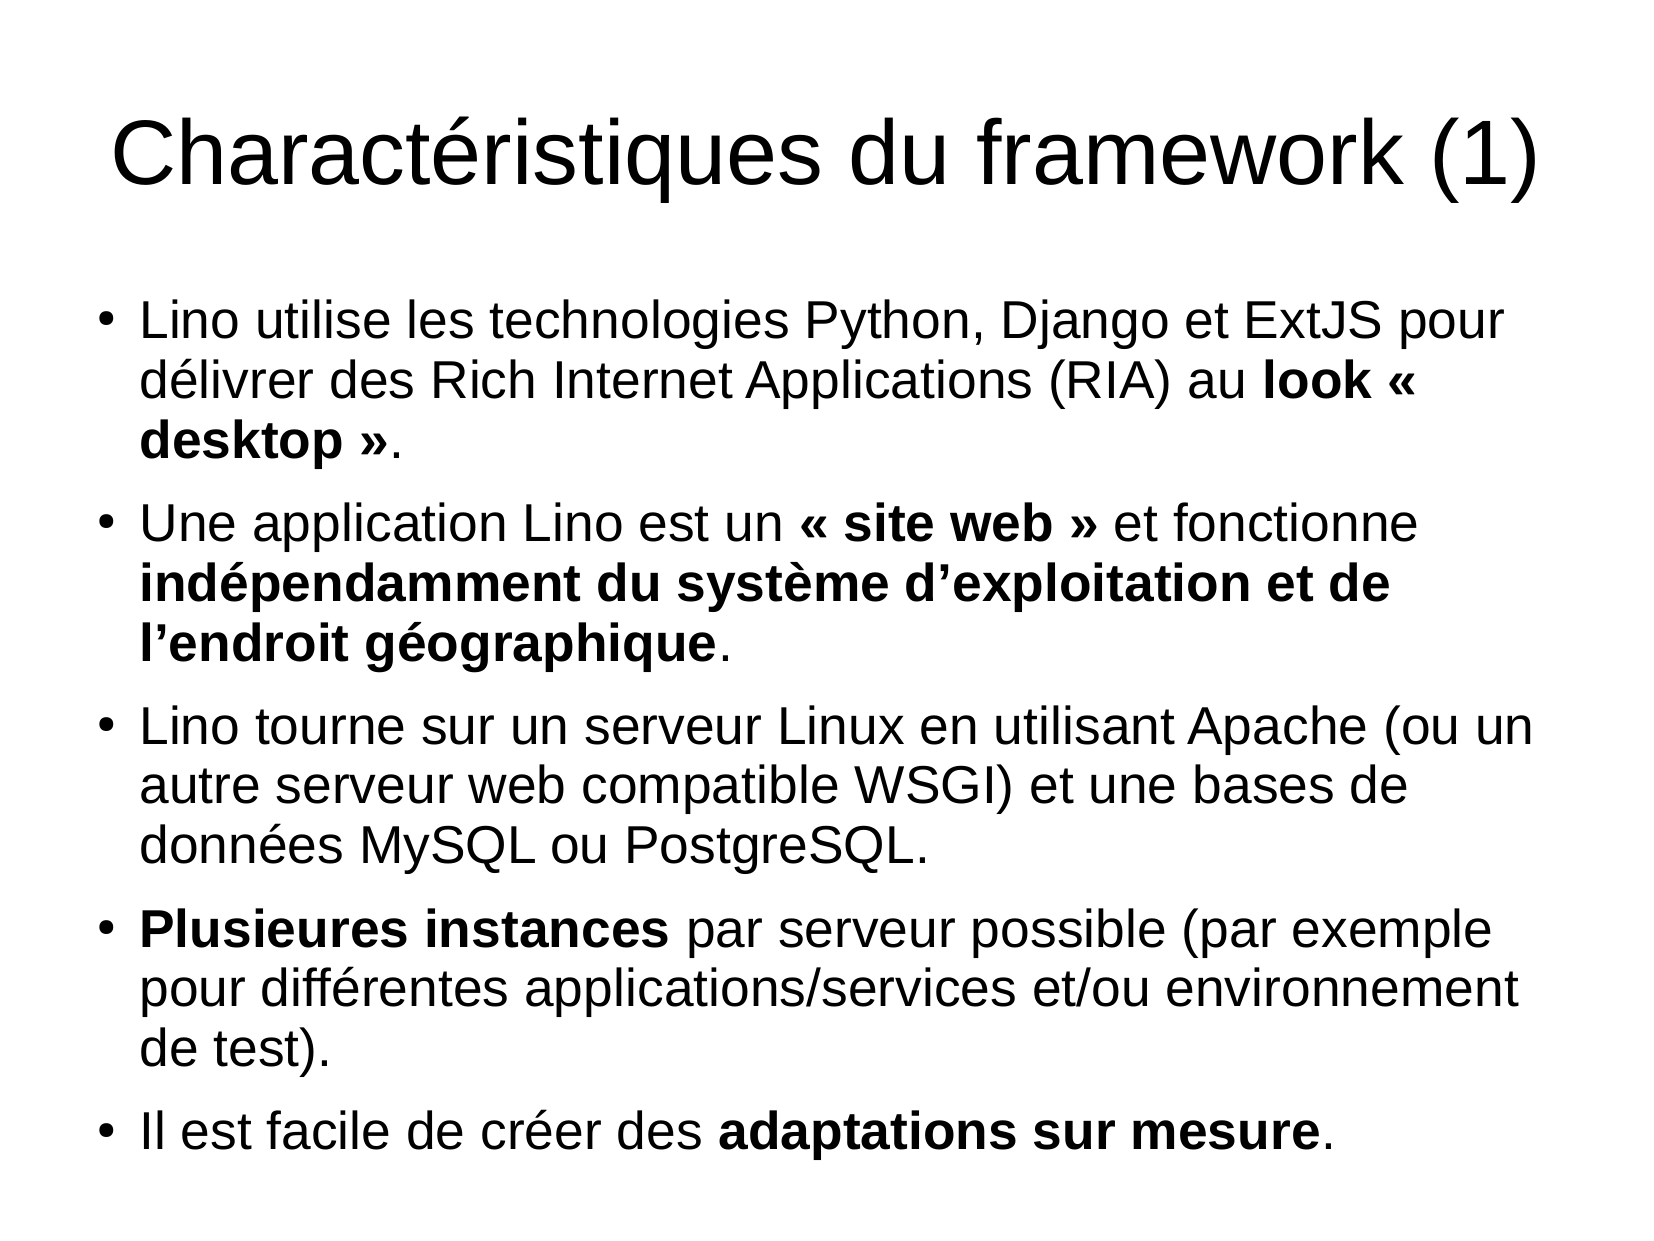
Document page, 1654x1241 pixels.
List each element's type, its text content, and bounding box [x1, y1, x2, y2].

title Charactéristiques du framework (1) [82, 49, 1571, 257]
list Lino utilise les technologies Python, Django et ExtJS pour délivrer des Rich Internet Applications (RIA) au look « desktop ». Une application Lino est un « site web » et fonctionne indépendamment du système d’exploitation et de l’endroit géographique. Lino tourne sur un serveur Linux en utilisant Apache (ou un autre serveur web compatible WSGI) et une bases de données MySQL ou PostgreSQL. Plusieures instances par serveur possible (par exemple pour différentes applications/services et/ou environnement de test). Il est facile de créer des adaptations sur mesure. [82, 290, 1571, 1170]
